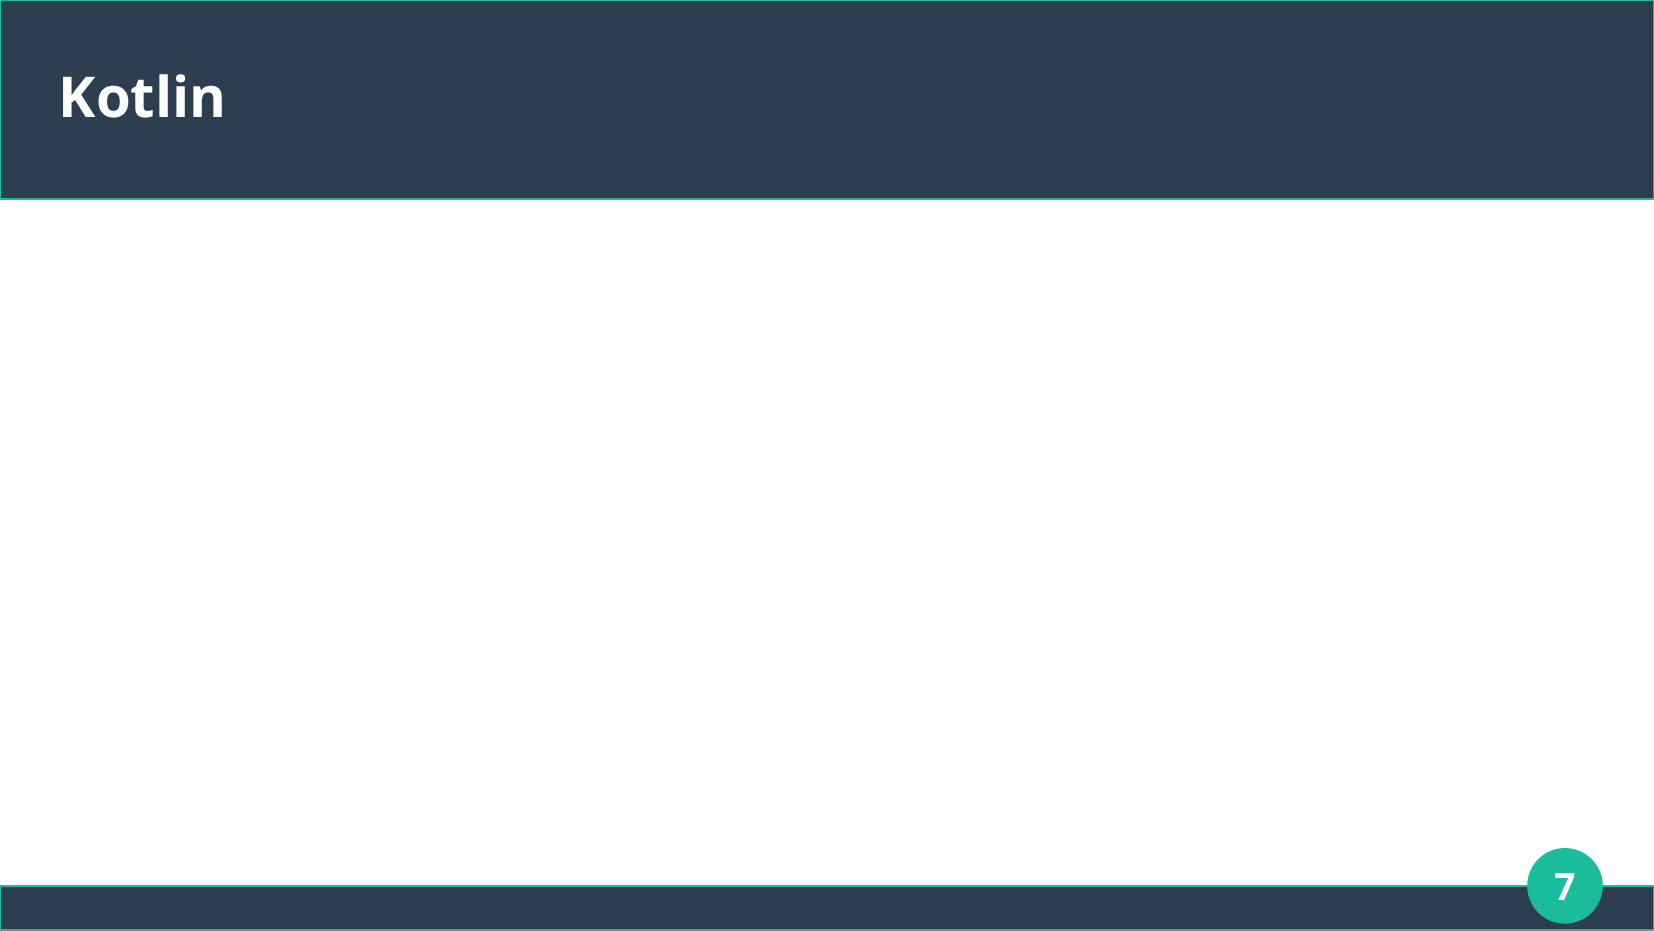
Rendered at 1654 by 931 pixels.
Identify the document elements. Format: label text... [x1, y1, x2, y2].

title Kotlin [59, 37, 1595, 155]
